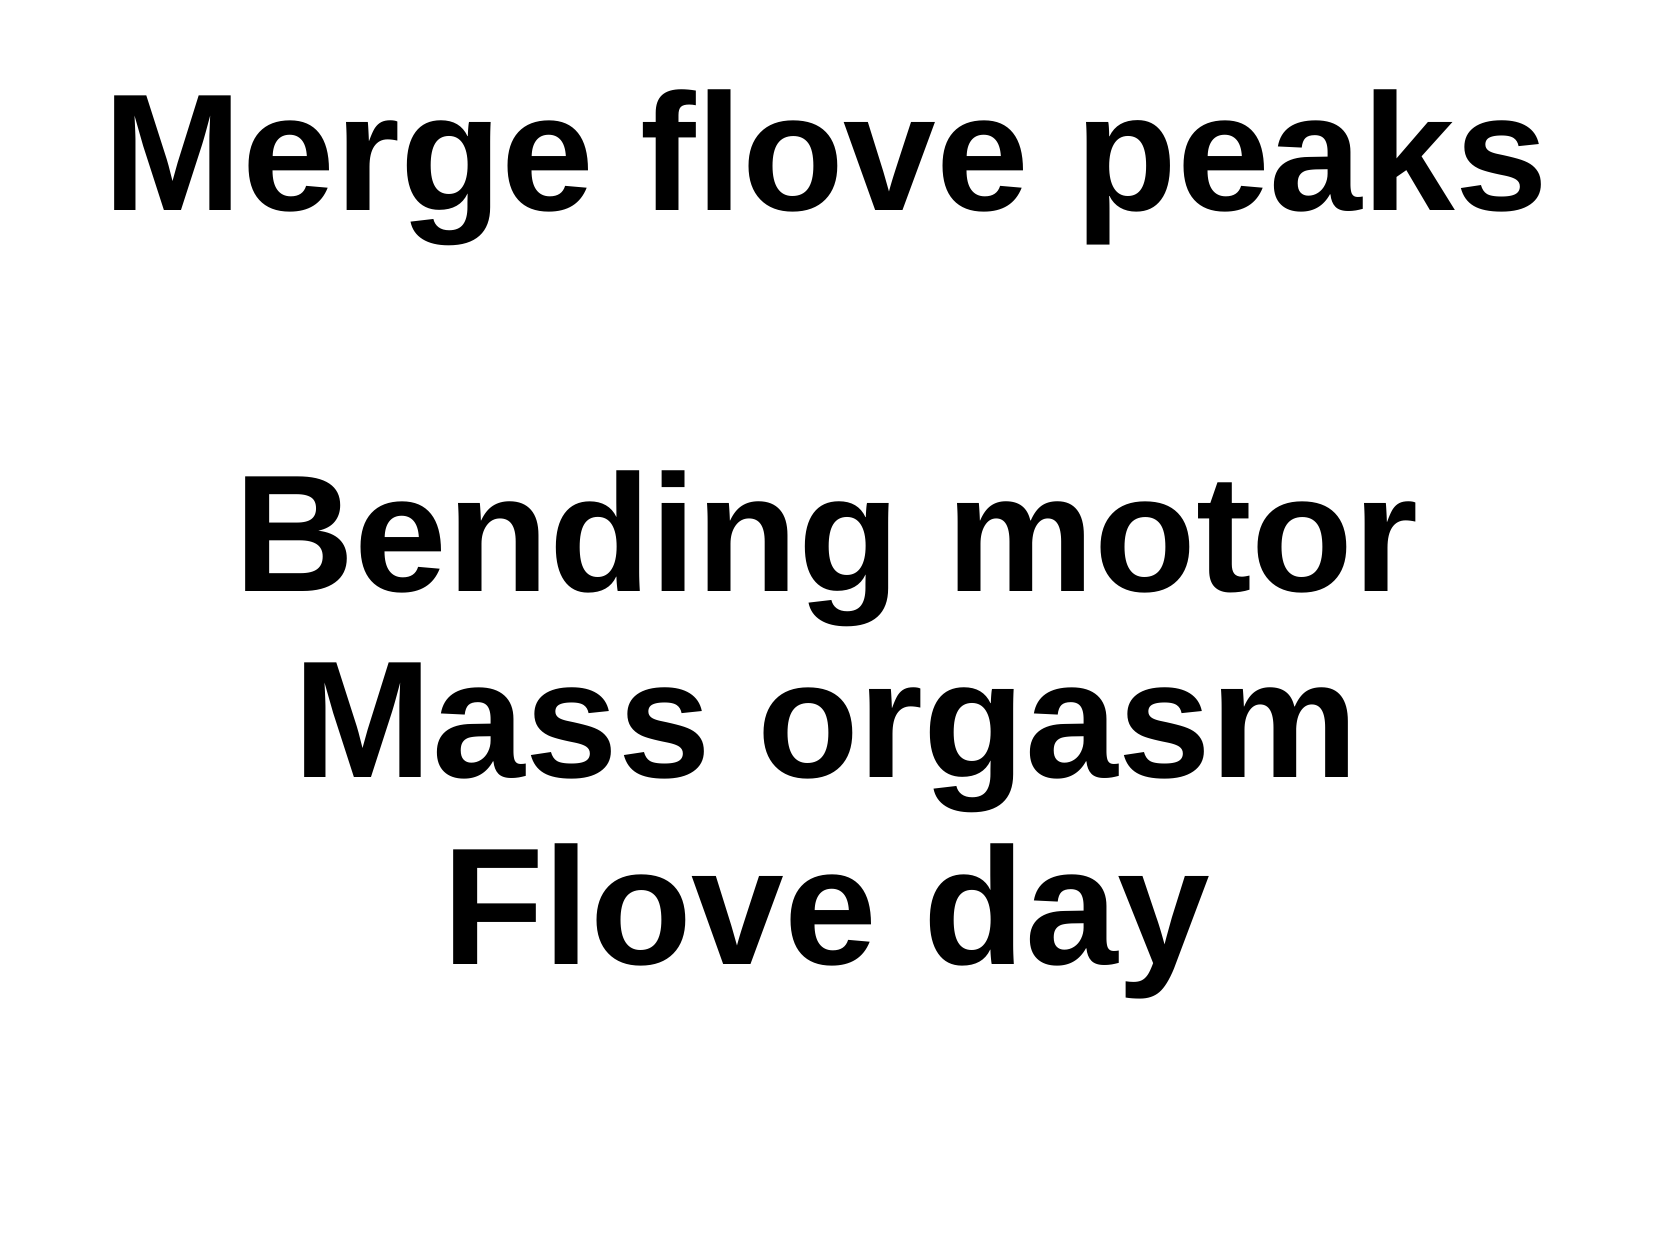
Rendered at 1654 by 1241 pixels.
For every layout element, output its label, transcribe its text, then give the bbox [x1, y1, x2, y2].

subtitle Bending motor Mass orgasm Flove day [82, 0, 1571, 1241]
